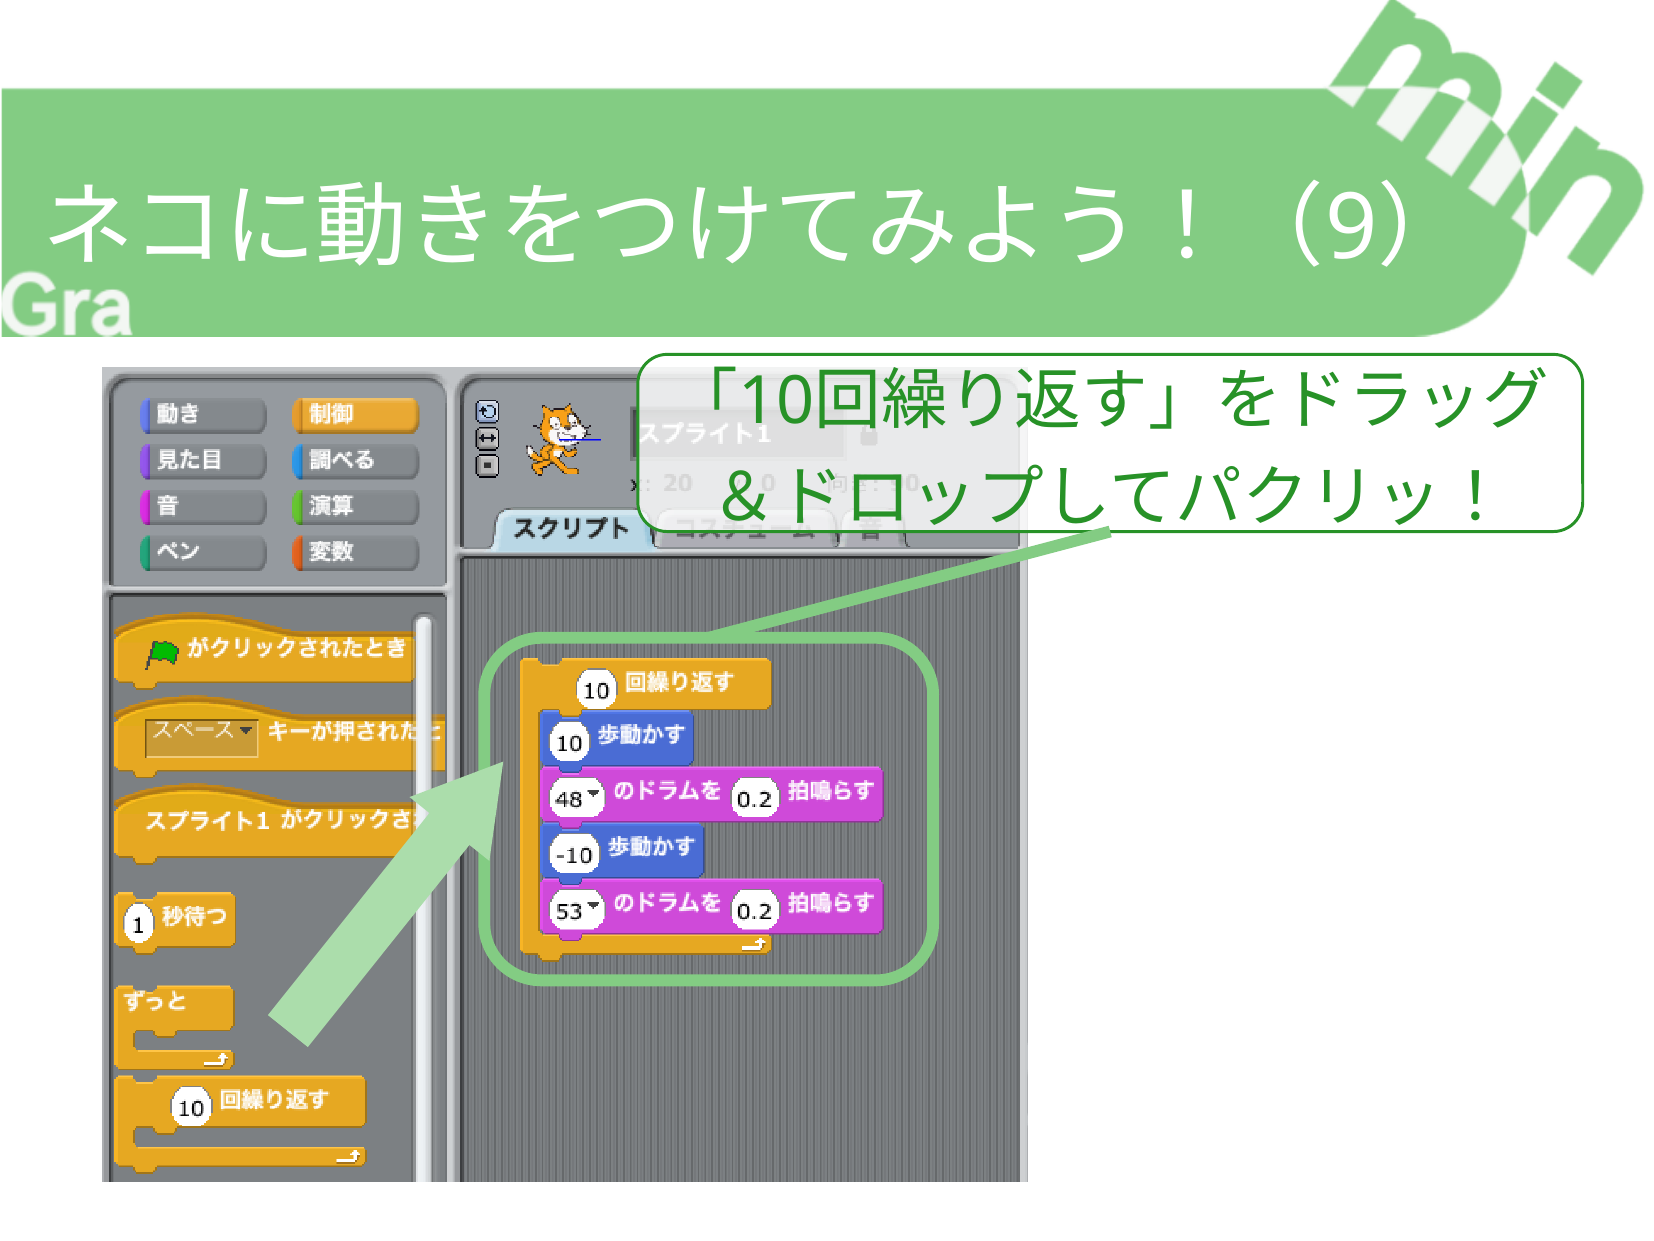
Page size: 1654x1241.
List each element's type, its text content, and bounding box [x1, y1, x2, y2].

text_box 「10回繰り返す」をドラッグ＆ドロップしてパクリッ！ [637, 354, 1583, 532]
picture [1, 0, 1654, 337]
text_box [267, 761, 504, 1048]
picture [102, 367, 1028, 1182]
picture [491, 644, 927, 974]
title ネコに動きをつけてみよう！（9） [11, 134, 1501, 303]
